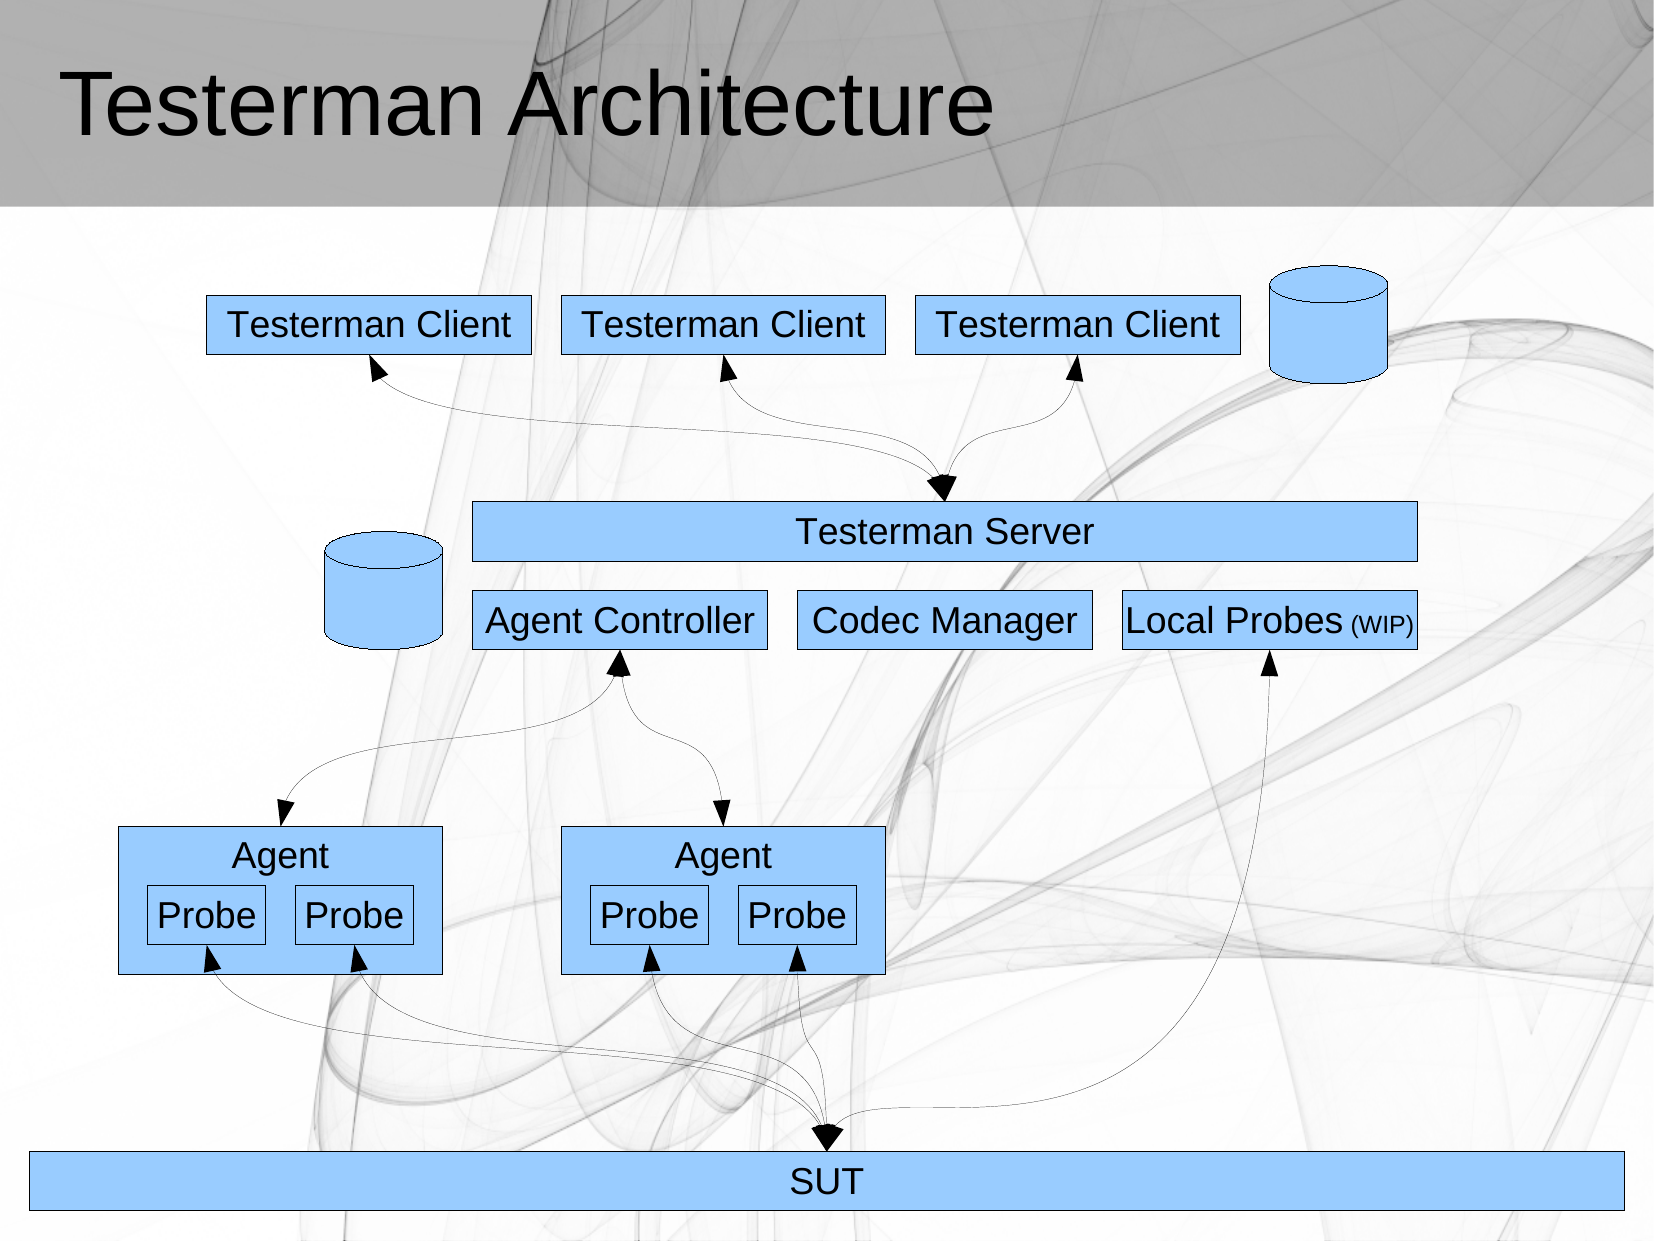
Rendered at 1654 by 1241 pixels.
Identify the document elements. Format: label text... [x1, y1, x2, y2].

text_box [1269, 265, 1388, 384]
title Testerman Architecture [59, 0, 1595, 208]
text_box Testerman Client [206, 295, 532, 355]
text_box SUT [29, 1151, 1625, 1211]
text_box [324, 531, 443, 650]
text_box Agent Controller [472, 590, 768, 650]
text_box Testerman Server [472, 501, 1418, 562]
text_box Probe [738, 885, 857, 945]
text_box Probe [295, 885, 414, 945]
text_box Probe [590, 885, 709, 945]
text_box Testerman Client [561, 295, 886, 355]
text_box Testerman Client [915, 295, 1241, 355]
text_box Agent [561, 826, 886, 975]
text_box Local Probes (WIP) [1122, 590, 1418, 650]
text_box Agent [118, 826, 443, 975]
text_box Codec Manager [797, 590, 1093, 650]
text_box Probe [147, 885, 266, 945]
